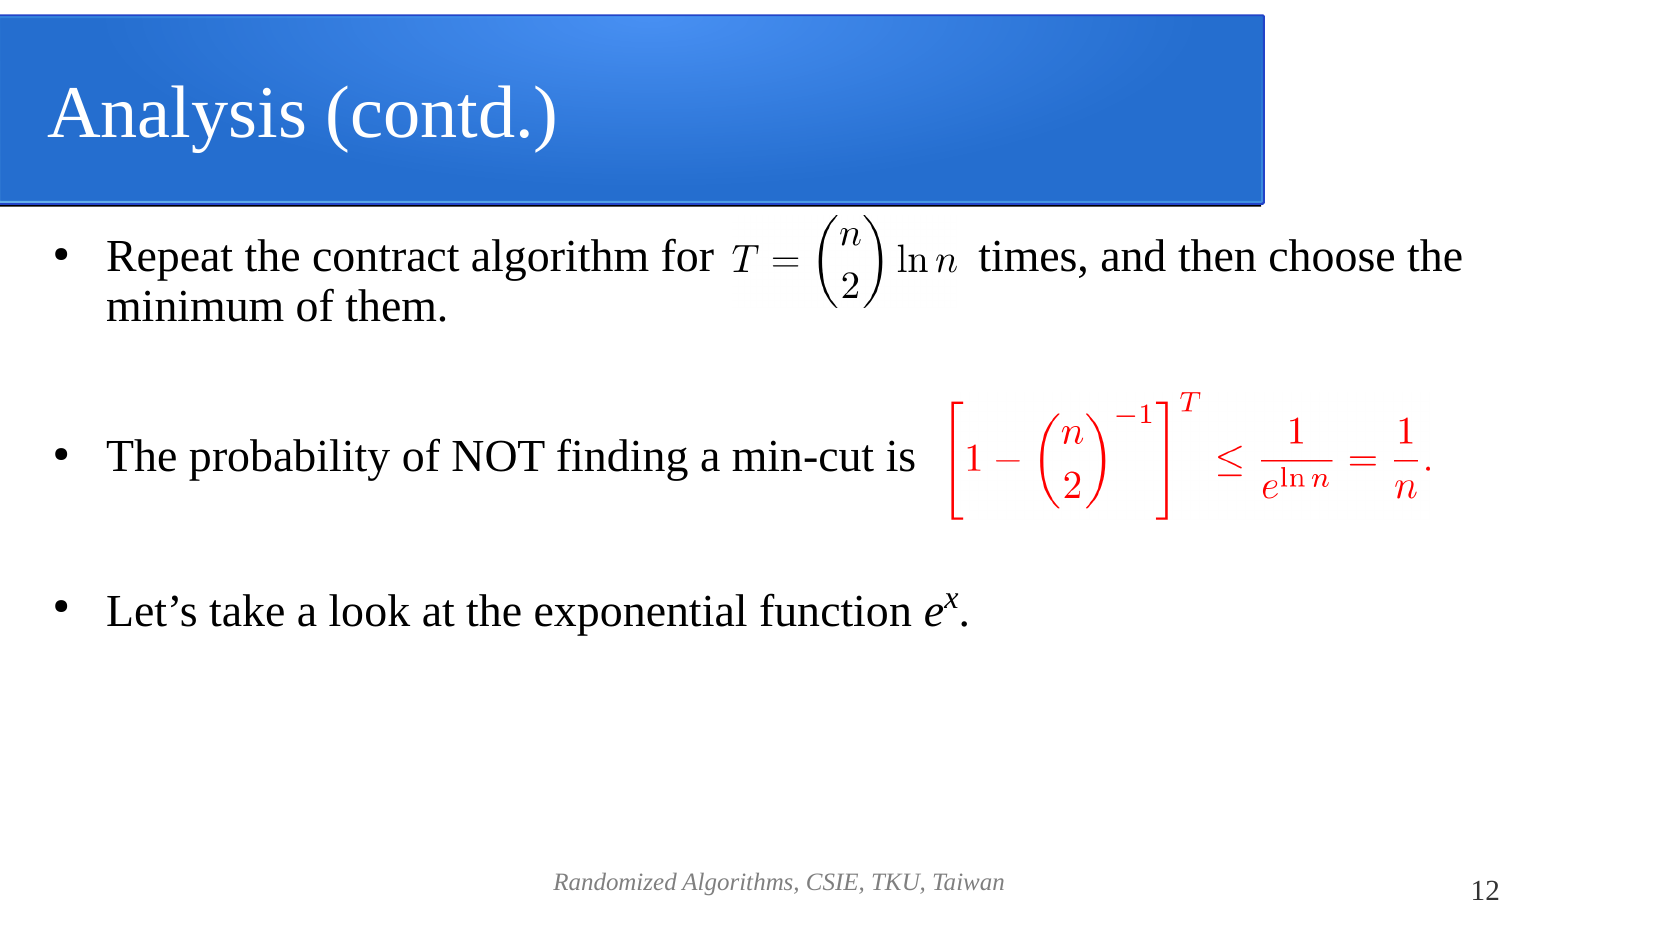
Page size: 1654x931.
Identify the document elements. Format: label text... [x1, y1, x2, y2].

picture [732, 215, 957, 308]
picture [951, 392, 1430, 520]
title Analysis (contd.) [47, 35, 1199, 189]
list Repeat the contract algorithm for times, and then choose the minimum of them. The probability of NOT finding a min-cut is Let’s take a look at the exponential function ex. [35, 230, 1524, 892]
